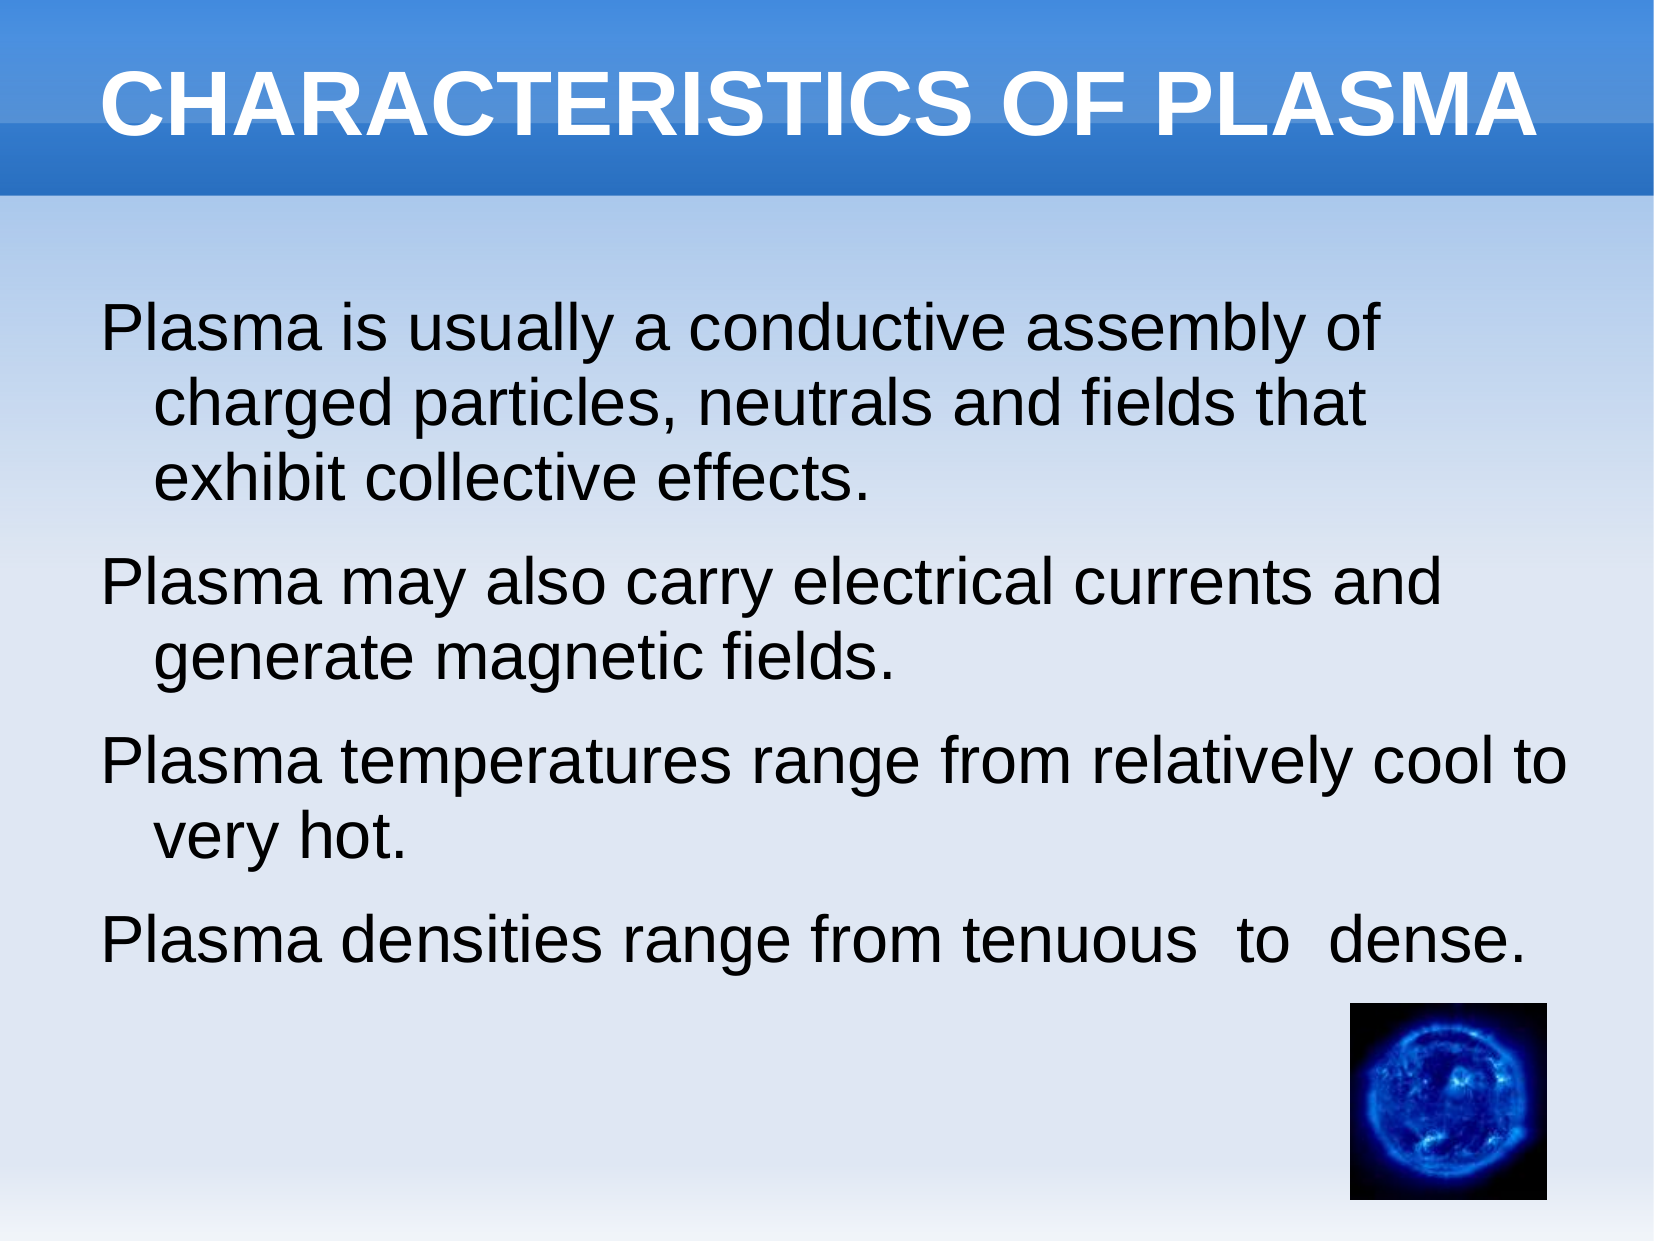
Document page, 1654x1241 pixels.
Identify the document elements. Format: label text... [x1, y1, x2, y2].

picture [0, 0, 1654, 1241]
list Plasma is usually a conductive assembly of charged particles, neutrals and fields that exhibit collective effects. Plasma may also carry electrical currents and generate magnetic fields. Plasma temperatures range from relatively cool to very hot. Plasma densities range from tenuous to dense. [82, 290, 1571, 1094]
title CHARACTERISTICS OF PLASMA [76, 0, 1565, 211]
